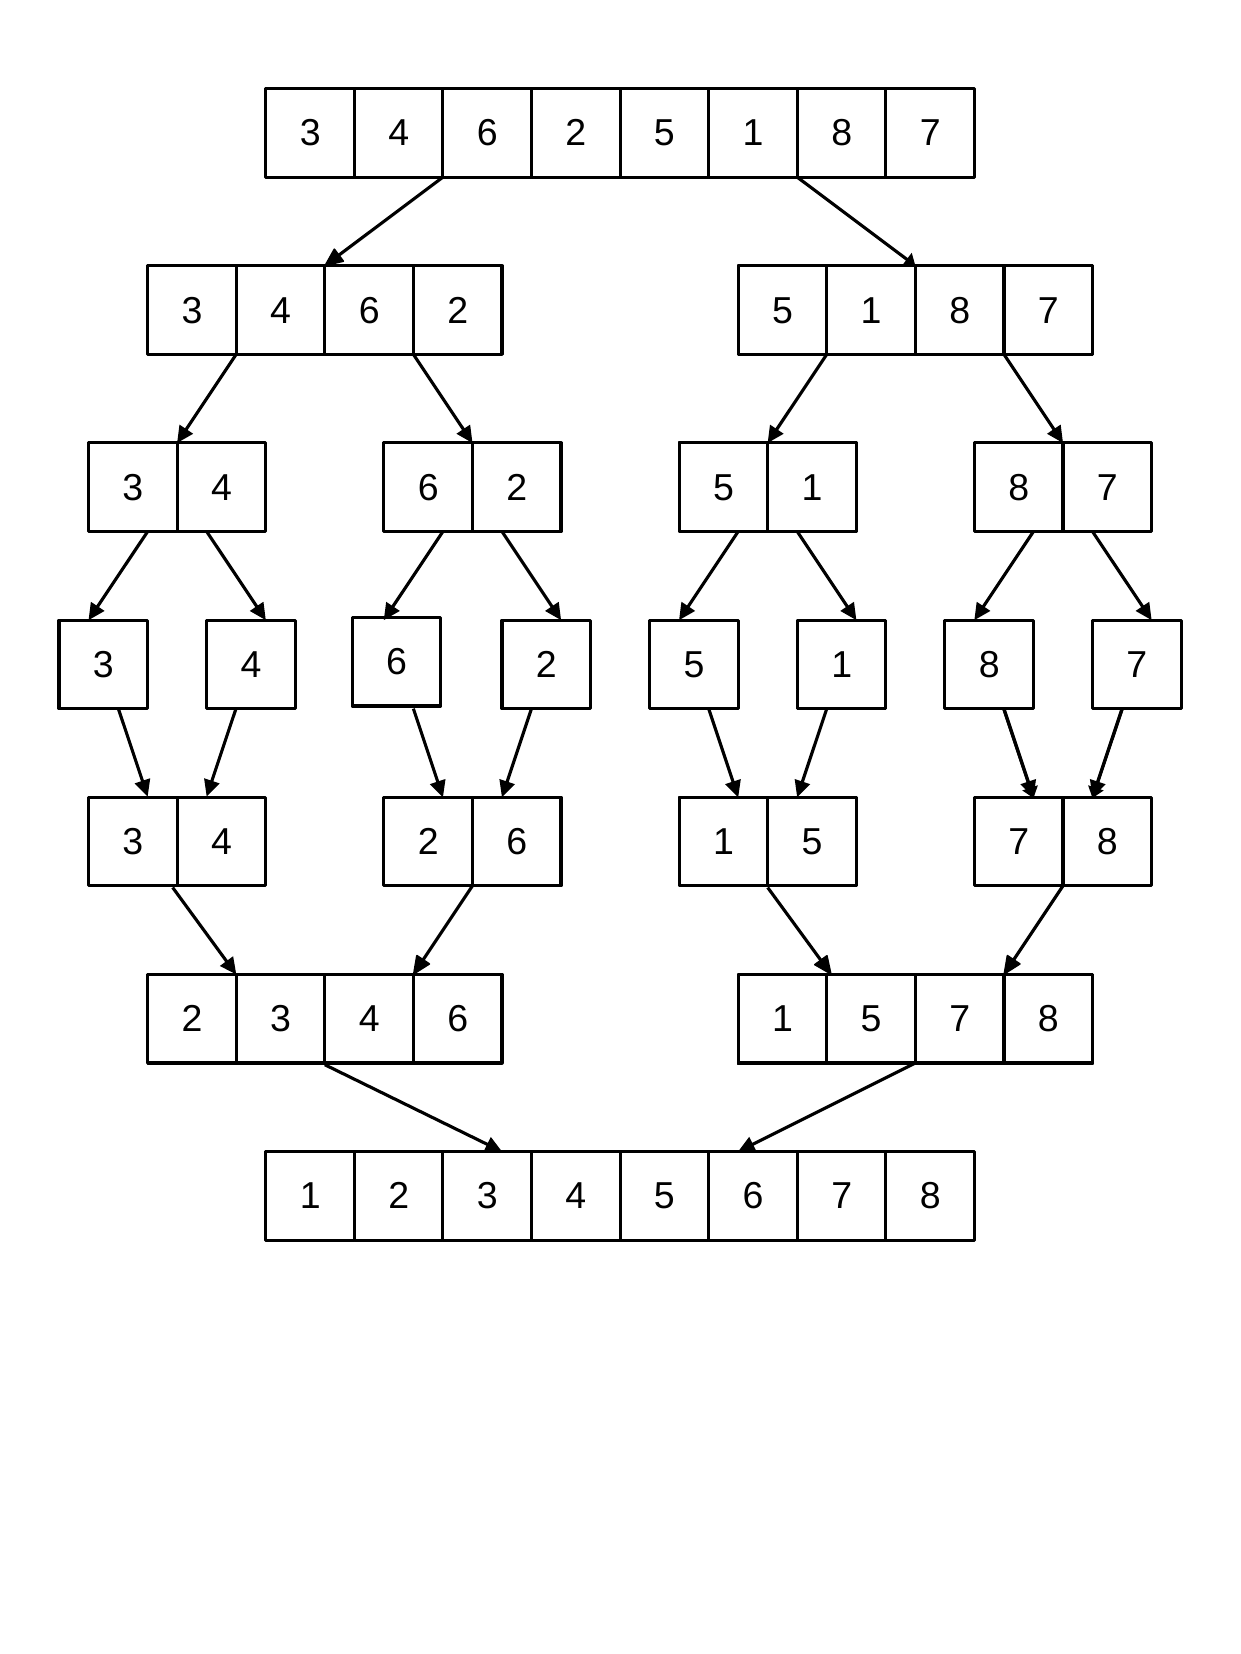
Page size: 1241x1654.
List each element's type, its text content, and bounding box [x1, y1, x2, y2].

text_box 4 [531, 1151, 620, 1241]
text_box 7 [797, 1151, 885, 1241]
text_box 3 [88, 442, 177, 532]
text_box 2 [413, 265, 502, 355]
text_box 3 [59, 620, 148, 709]
text_box 3 [88, 797, 177, 886]
text_box 2 [147, 974, 236, 1063]
text_box 5 [620, 1151, 708, 1241]
text_box 7 [1062, 442, 1152, 532]
text_box 5 [649, 620, 739, 709]
text_box 7 [916, 974, 1003, 1063]
text_box 3 [265, 88, 354, 178]
text_box 6 [472, 797, 562, 886]
text_box 3 [147, 265, 236, 355]
text_box 5 [679, 442, 768, 532]
text_box 7 [1092, 620, 1182, 709]
text_box 6 [324, 265, 413, 355]
text_box 6 [413, 974, 502, 1063]
text_box 2 [354, 1151, 442, 1241]
text_box 5 [826, 974, 916, 1063]
text_box 2 [383, 797, 472, 886]
text_box 7 [1003, 265, 1093, 355]
text_box 1 [797, 620, 886, 709]
text_box 2 [472, 442, 562, 532]
text_box 4 [177, 442, 266, 532]
text_box 1 [768, 442, 857, 532]
text_box 5 [620, 88, 708, 178]
text_box 4 [324, 974, 413, 1063]
text_box 8 [797, 88, 885, 178]
text_box 8 [916, 265, 1003, 355]
text_box 1 [826, 265, 916, 355]
text_box 4 [206, 620, 296, 709]
text_box 1 [265, 1151, 354, 1241]
text_box 5 [768, 797, 857, 886]
text_box 6 [708, 1151, 797, 1241]
text_box 2 [501, 620, 591, 709]
text_box 1 [679, 797, 768, 886]
text_box 1 [708, 88, 797, 178]
text_box 6 [383, 442, 472, 532]
text_box 1 [738, 974, 826, 1063]
text_box 4 [236, 265, 324, 355]
text_box 3 [236, 974, 324, 1063]
text_box 7 [974, 797, 1062, 886]
text_box 8 [885, 1151, 975, 1241]
text_box 8 [974, 442, 1062, 532]
text_box 4 [177, 797, 266, 886]
text_box 4 [354, 88, 442, 178]
text_box 8 [1003, 974, 1093, 1063]
text_box 8 [944, 620, 1034, 709]
text_box 5 [738, 265, 826, 355]
text_box 8 [1062, 797, 1152, 886]
text_box 6 [352, 617, 441, 707]
text_box 6 [442, 88, 531, 178]
text_box 7 [885, 88, 975, 178]
text_box 2 [531, 88, 620, 178]
text_box 3 [442, 1151, 531, 1241]
